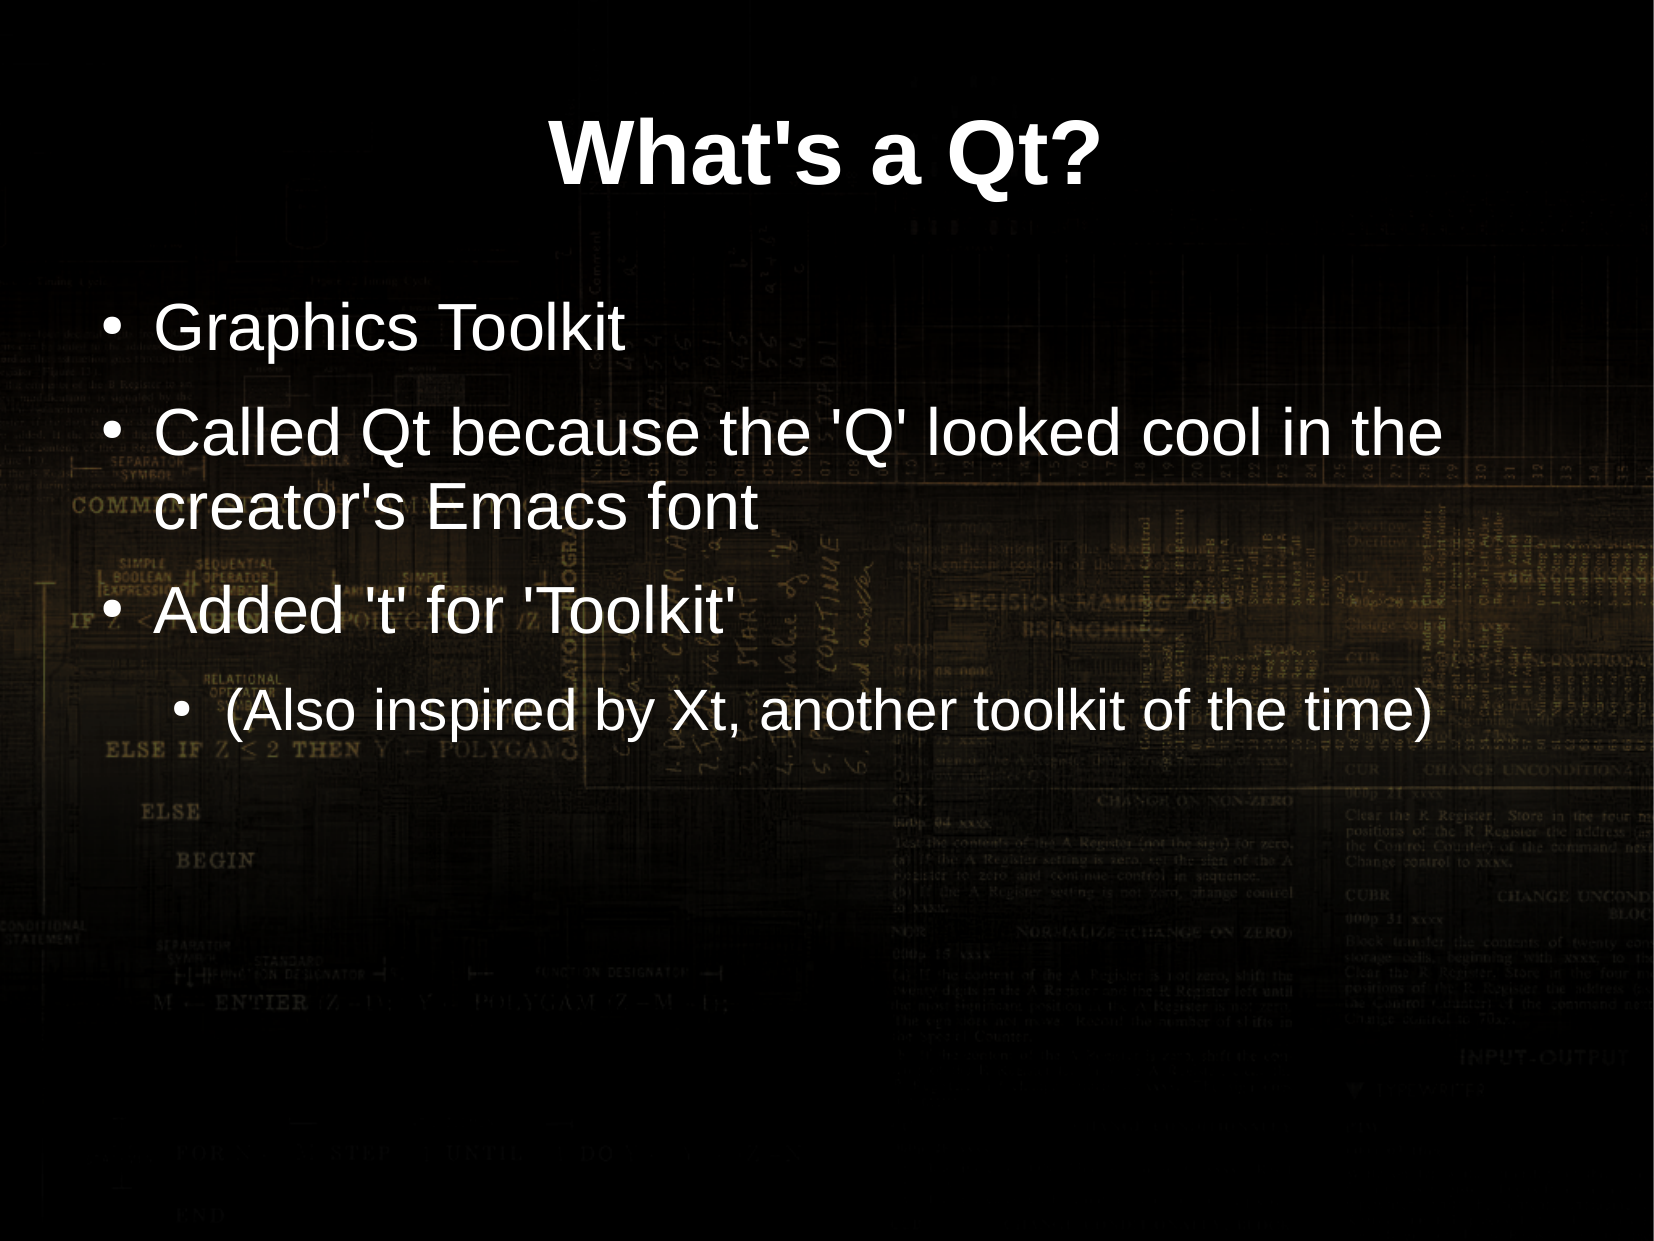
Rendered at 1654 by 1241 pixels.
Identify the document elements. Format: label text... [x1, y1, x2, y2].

picture [0, 0, 1654, 1241]
list Graphics Toolkit Called Qt because the 'Q' looked cool in the creator's Emacs font Added 't' for 'Toolkit' (Also inspired by Xt, another toolkit of the time) [82, 290, 1571, 1109]
title What's a Qt? [82, 49, 1571, 257]
